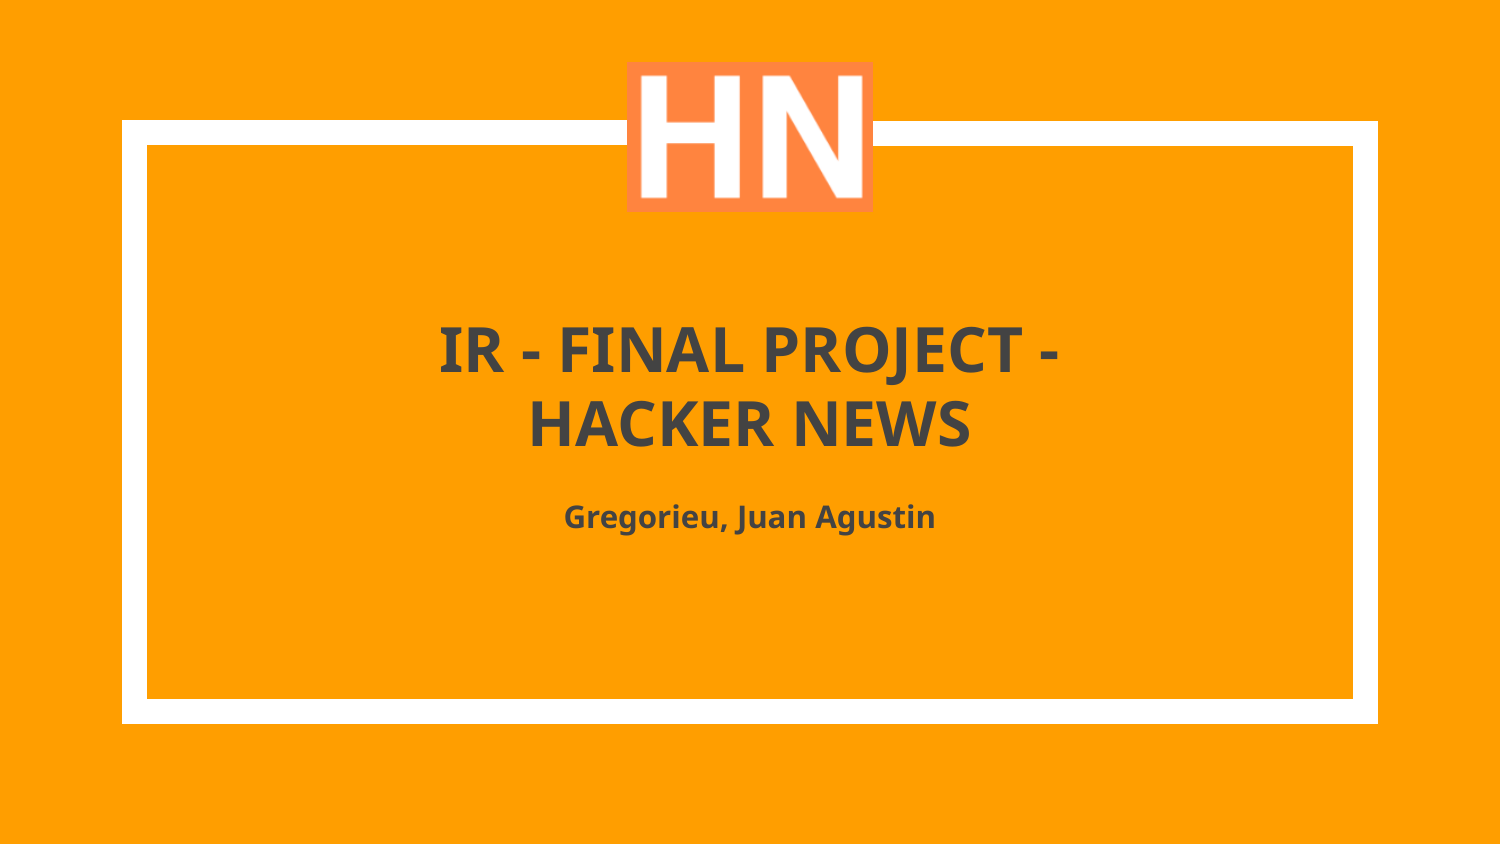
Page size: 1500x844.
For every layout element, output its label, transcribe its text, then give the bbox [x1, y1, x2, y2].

picture [627, 62, 873, 212]
title IR - FINAL PROJECT - HACKER NEWS Gregorieu, Juan Agustin [376, 326, 1124, 517]
